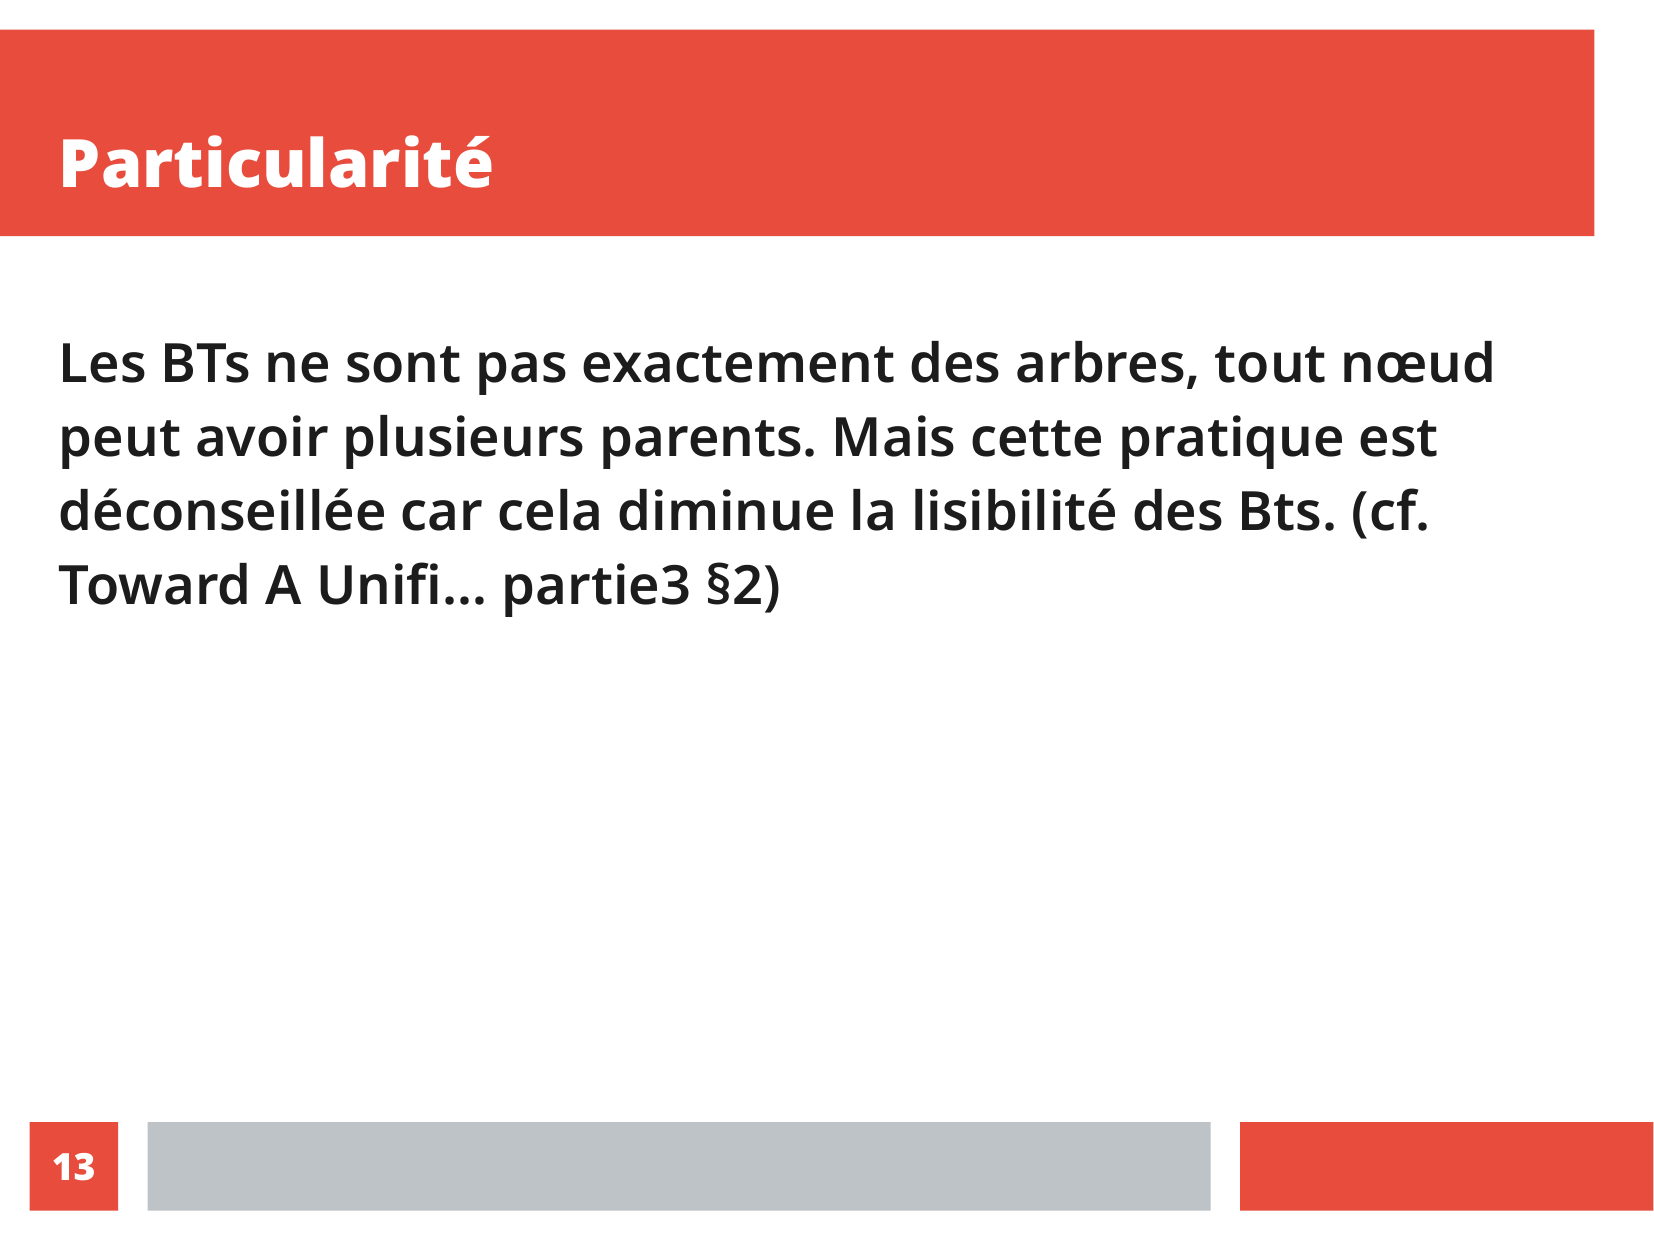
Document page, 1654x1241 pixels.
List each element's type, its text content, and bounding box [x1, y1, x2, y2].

list Les BTs ne sont pas exactement des arbres, tout nœud peut avoir plusieurs parents. Mais cette pratique est déconseillée car cela diminue la lisibilité des Bts. (cf. Toward A Unifi… partie3 §2) [59, 324, 1565, 1093]
title Particularité [59, 59, 1595, 207]
